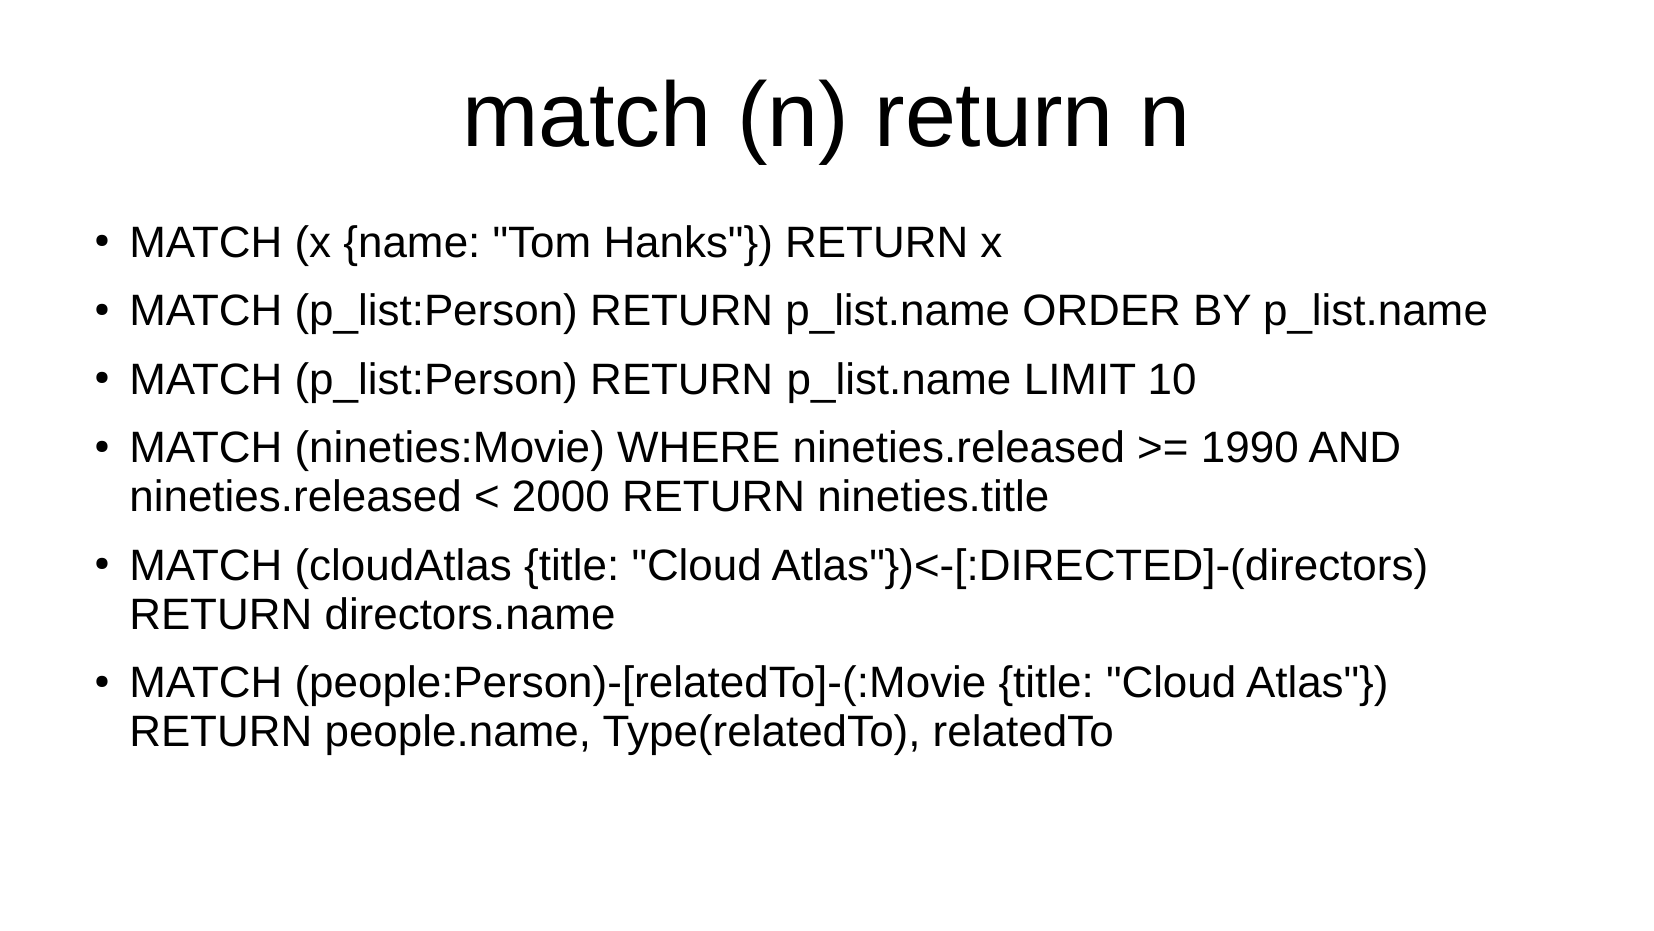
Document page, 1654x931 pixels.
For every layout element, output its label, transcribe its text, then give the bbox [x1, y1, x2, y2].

title match (n) return n [82, 37, 1571, 193]
list MATCH (x {name: "Tom Hanks"}) RETURN x MATCH (p_list:Person) RETURN p_list.name ORDER BY p_list.name MATCH (p_list:Person) RETURN p_list.name LIMIT 10 MATCH (nineties:Movie) WHERE nineties.released >= 1990 AND nineties.released < 2000 RETURN nineties.title MATCH (cloudAtlas {title: "Cloud Atlas"})<-[:DIRECTED]-(directors) RETURN directors.name MATCH (people:Person)-[relatedTo]-(:Movie {title: "Cloud Atlas"}) RETURN people.name, Type(relatedTo), relatedTo [82, 217, 1571, 758]
